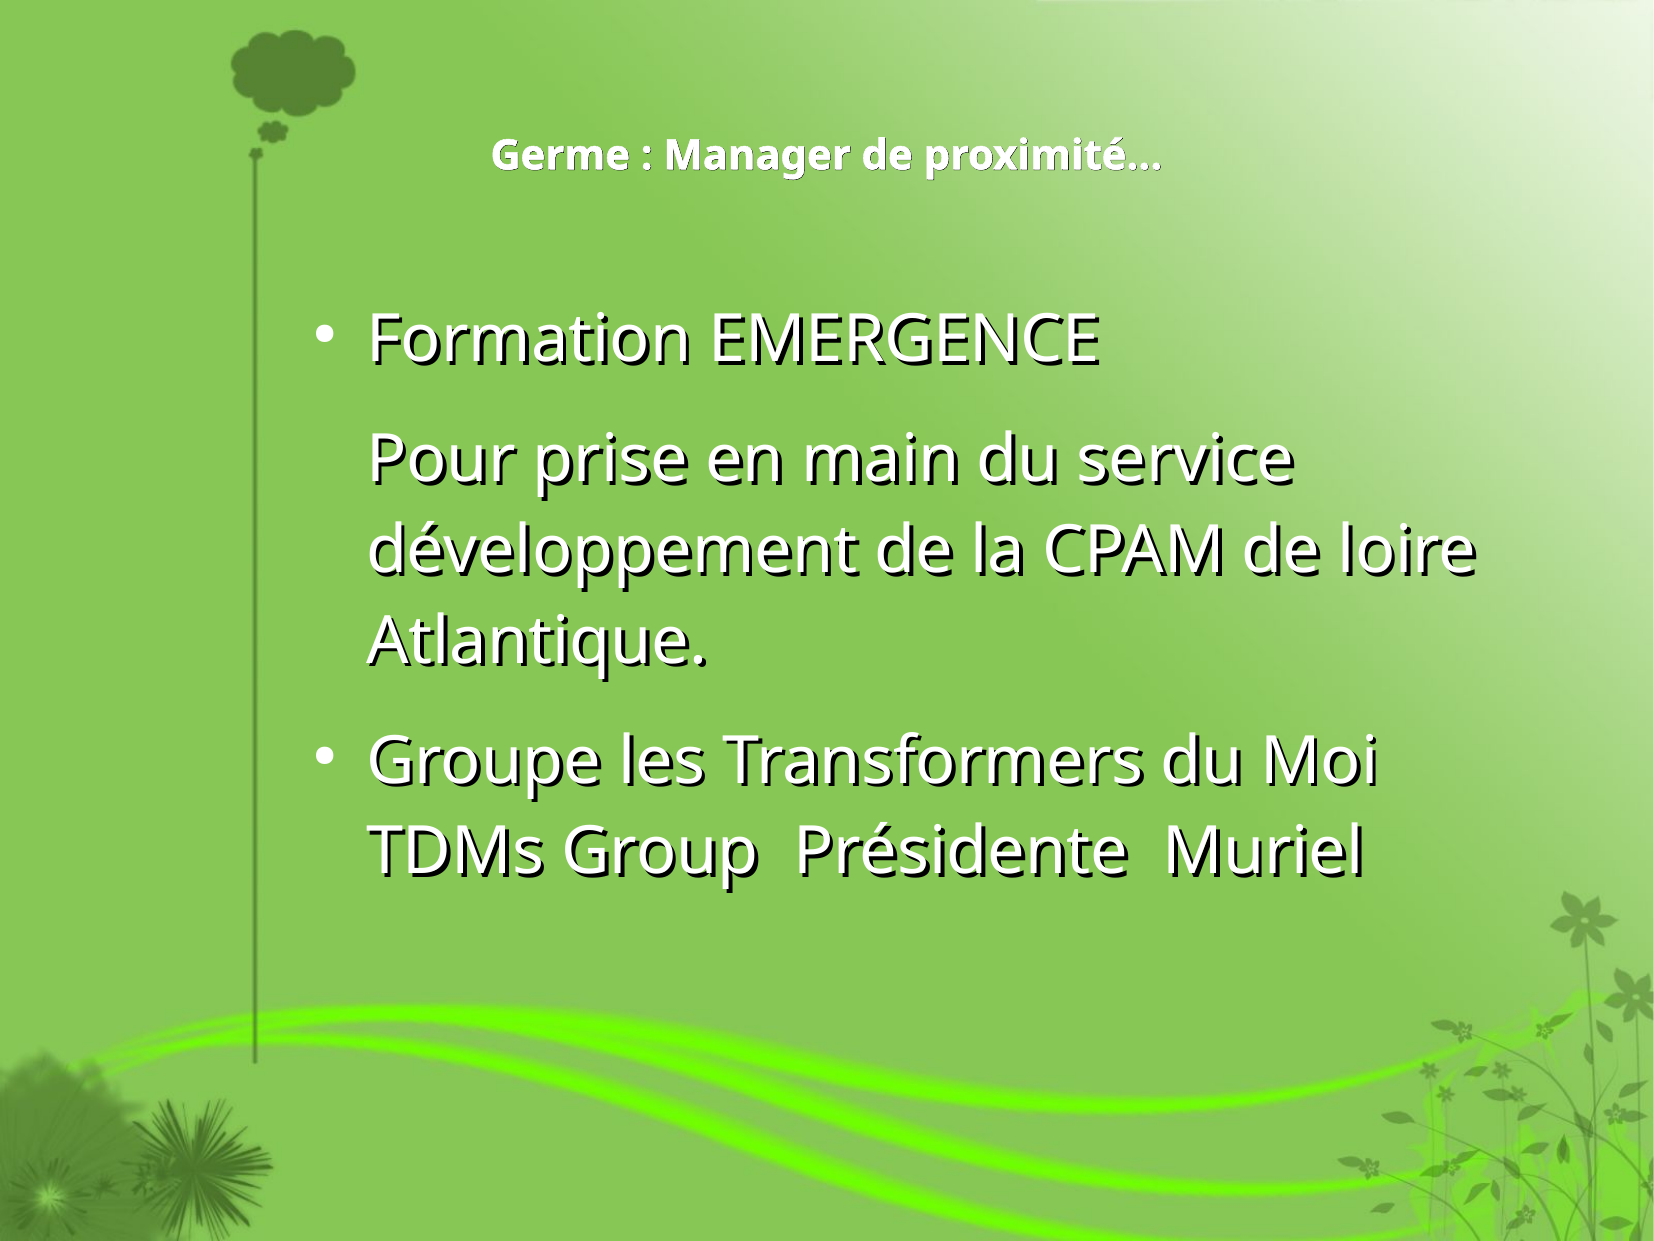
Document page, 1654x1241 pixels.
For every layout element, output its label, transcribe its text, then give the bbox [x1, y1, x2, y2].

title Germe : Manager de proximité... [82, 31, 1571, 275]
list Formation EMERGENCE Pour prise en main du service développement de la CPAM de loire Atlantique. Groupe les Transformers du Moi TDMs Group Présidente Muriel [295, 290, 1571, 1109]
picture [0, 0, 1654, 1241]
